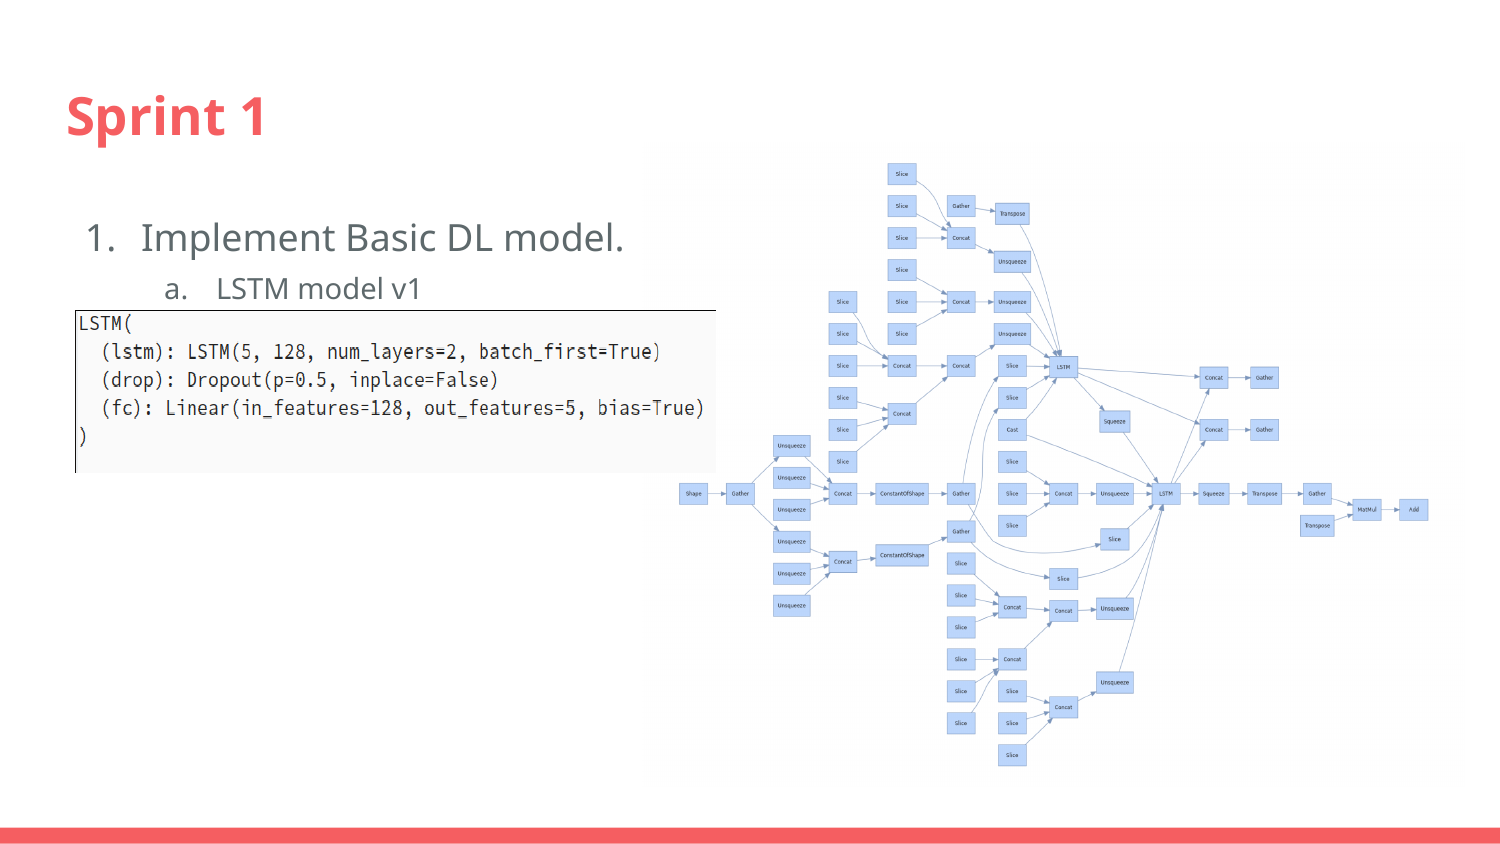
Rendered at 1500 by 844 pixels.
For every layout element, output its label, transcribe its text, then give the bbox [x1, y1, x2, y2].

title Sprint 1 [51, 64, 1449, 167]
picture [75, 142, 1465, 787]
list Implement Basic DL model. LSTM model v1 [51, 189, 642, 750]
